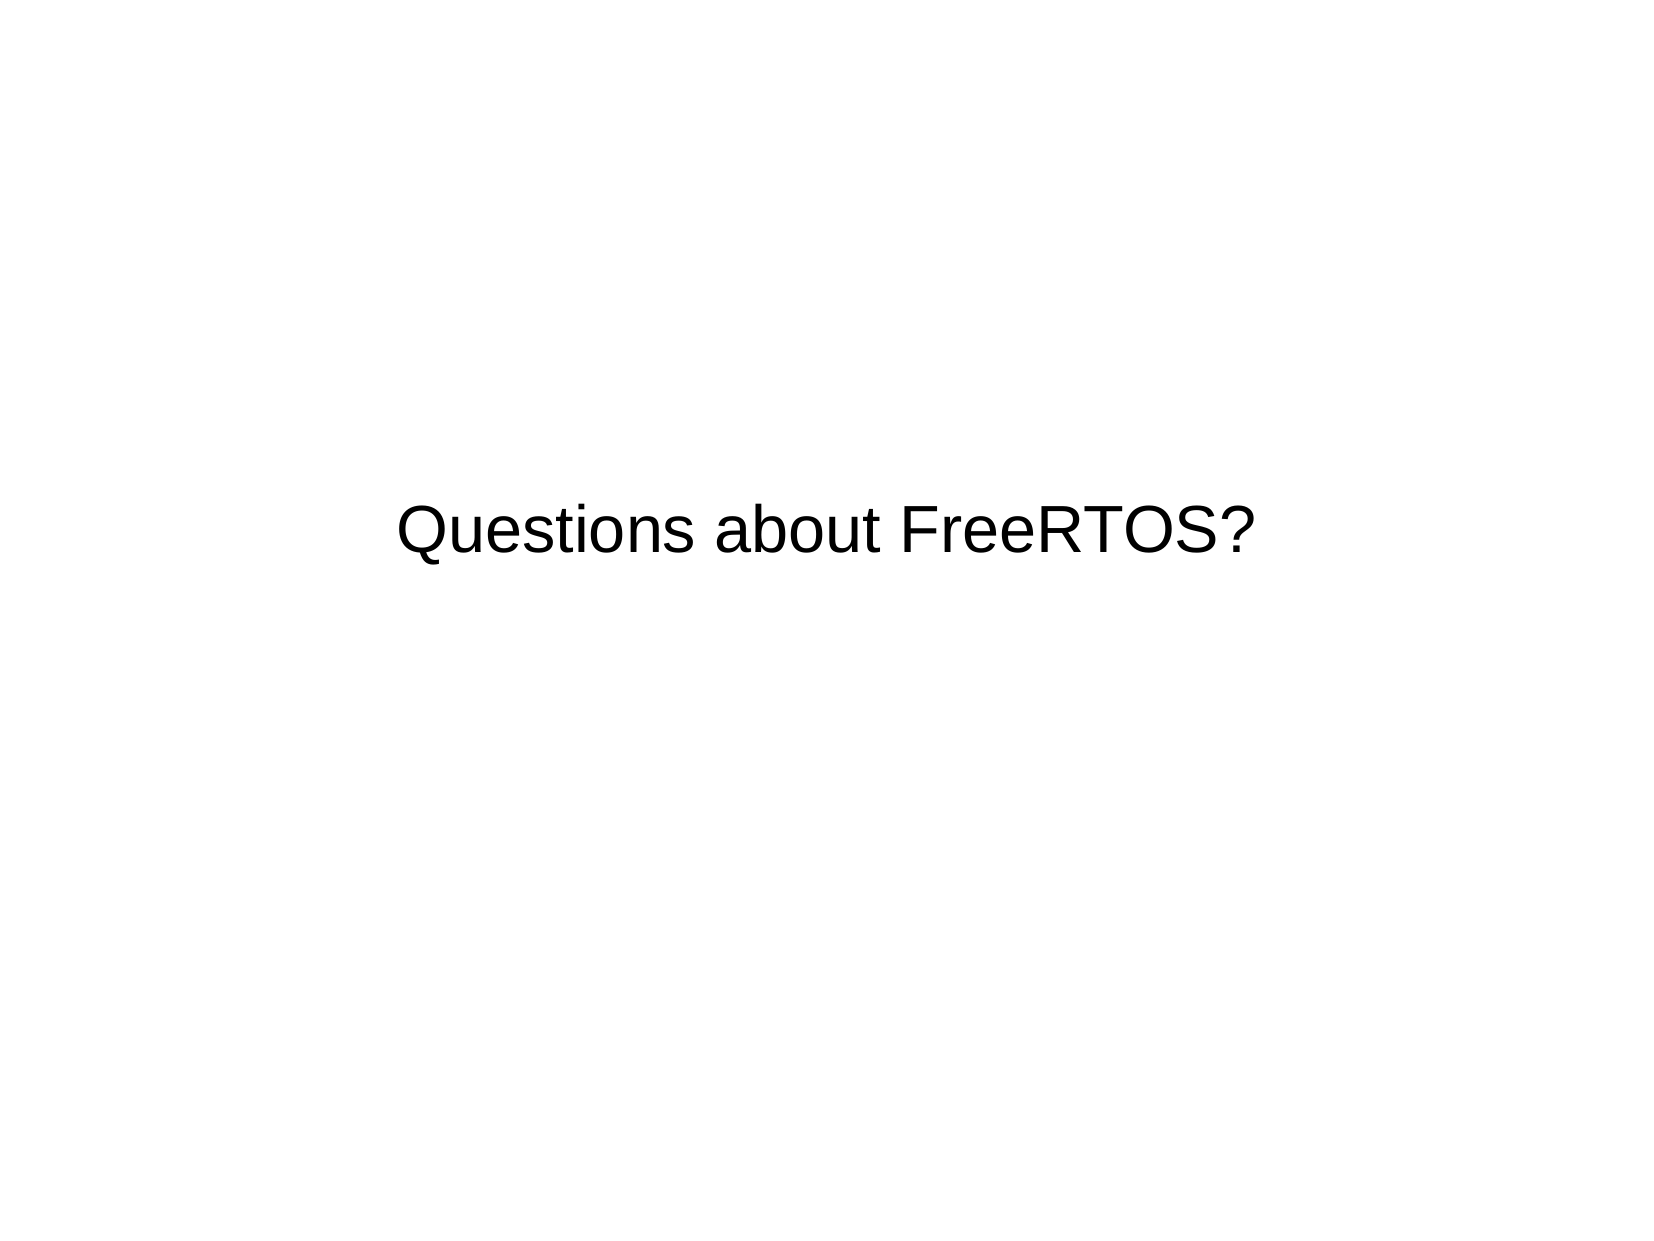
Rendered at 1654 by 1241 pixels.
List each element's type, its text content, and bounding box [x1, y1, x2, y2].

subtitle Questions about FreeRTOS? [82, 49, 1571, 1010]
